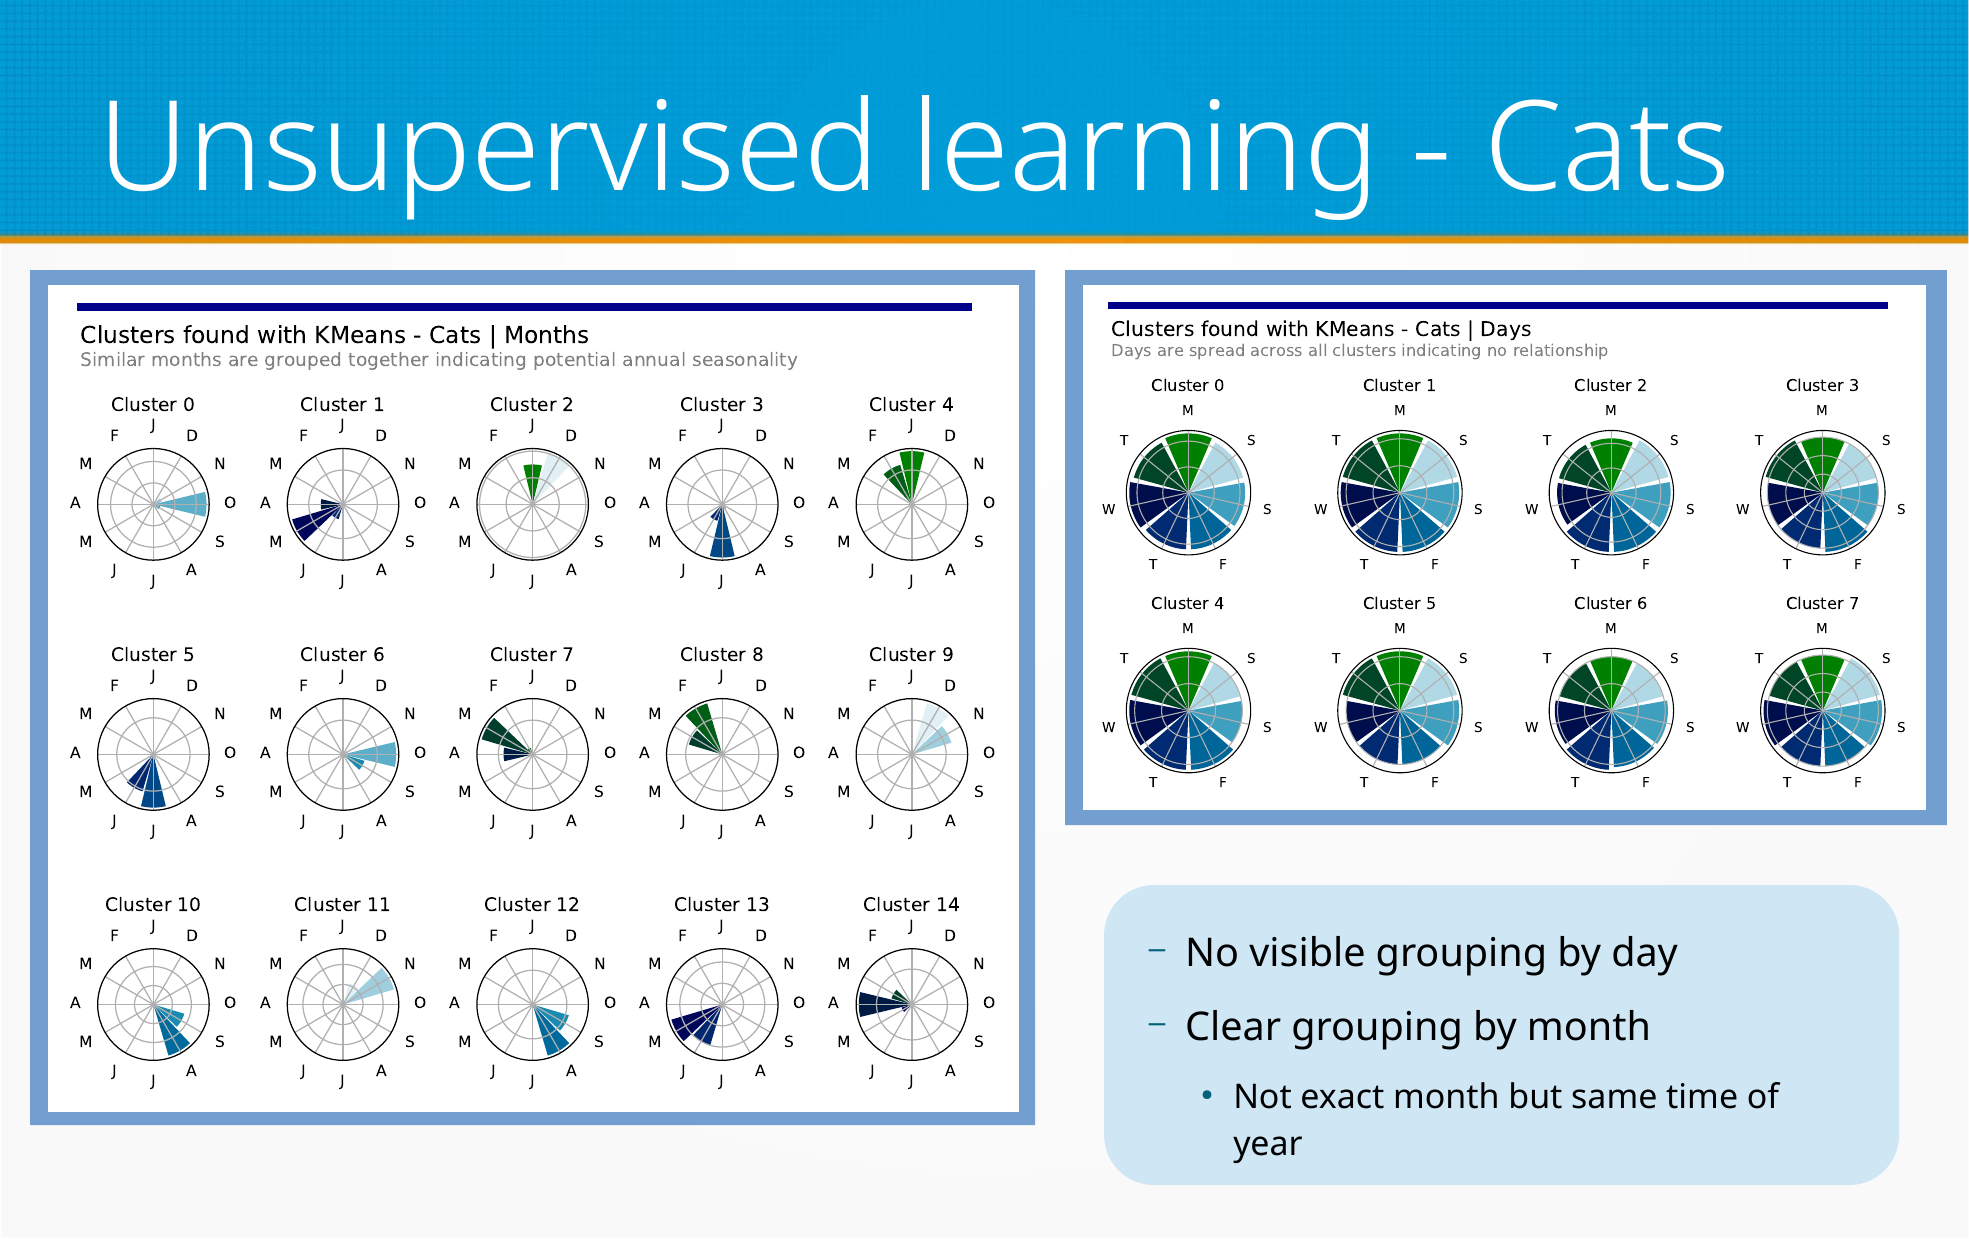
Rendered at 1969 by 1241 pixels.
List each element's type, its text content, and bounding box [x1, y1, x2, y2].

text_box [1065, 270, 1947, 826]
list No visible grouping by day Clear grouping by month Not exact month but same time of year [1086, 840, 1858, 1171]
title Unsupervised learning - Cats [98, 19, 1870, 227]
text_box [30, 270, 1036, 1126]
picture [0, 233, 1969, 1241]
text_box [1119, 885, 1900, 1186]
